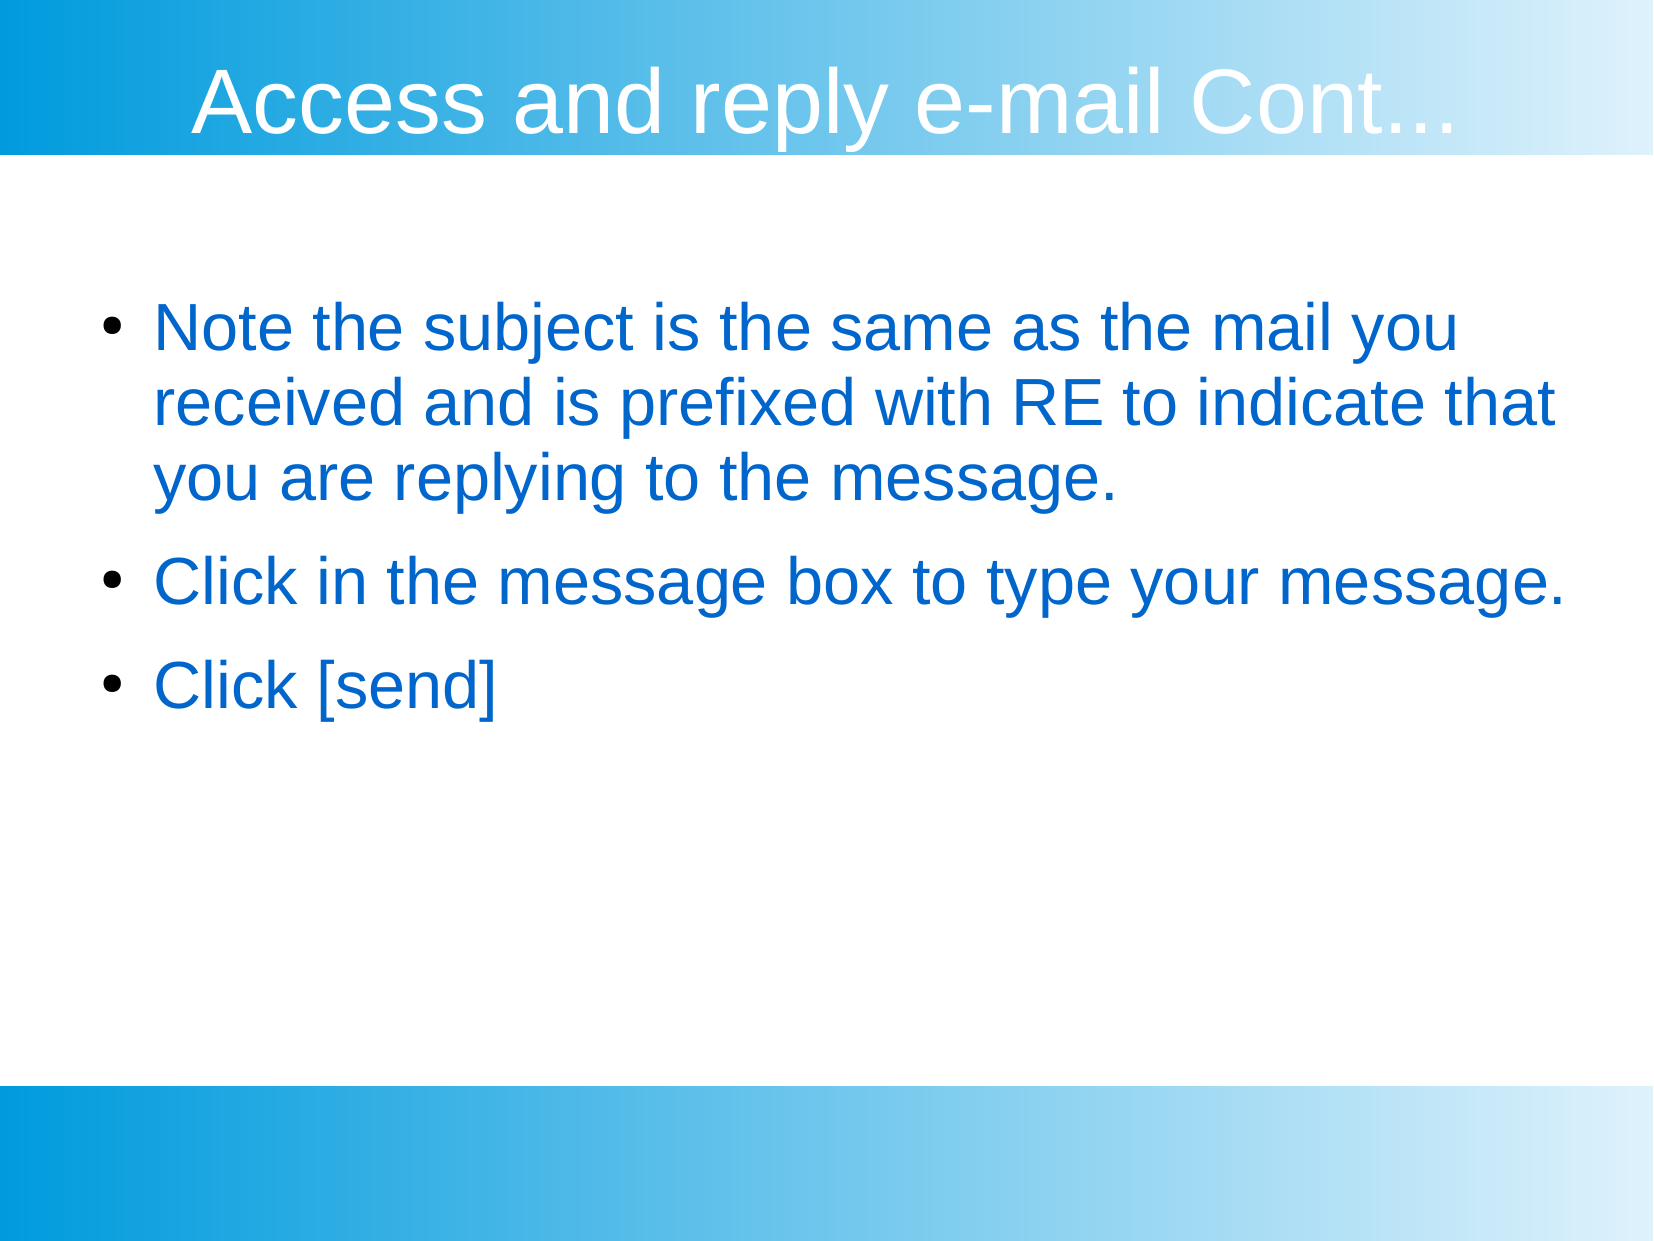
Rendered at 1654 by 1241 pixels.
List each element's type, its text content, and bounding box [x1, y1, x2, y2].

title Access and reply e-mail Cont... [82, 49, 1571, 155]
list Note the subject is the same as the mail you received and is prefixed with RE to indicate that you are replying to the message. Click in the message box to type your message. Click [send] [82, 290, 1571, 1010]
